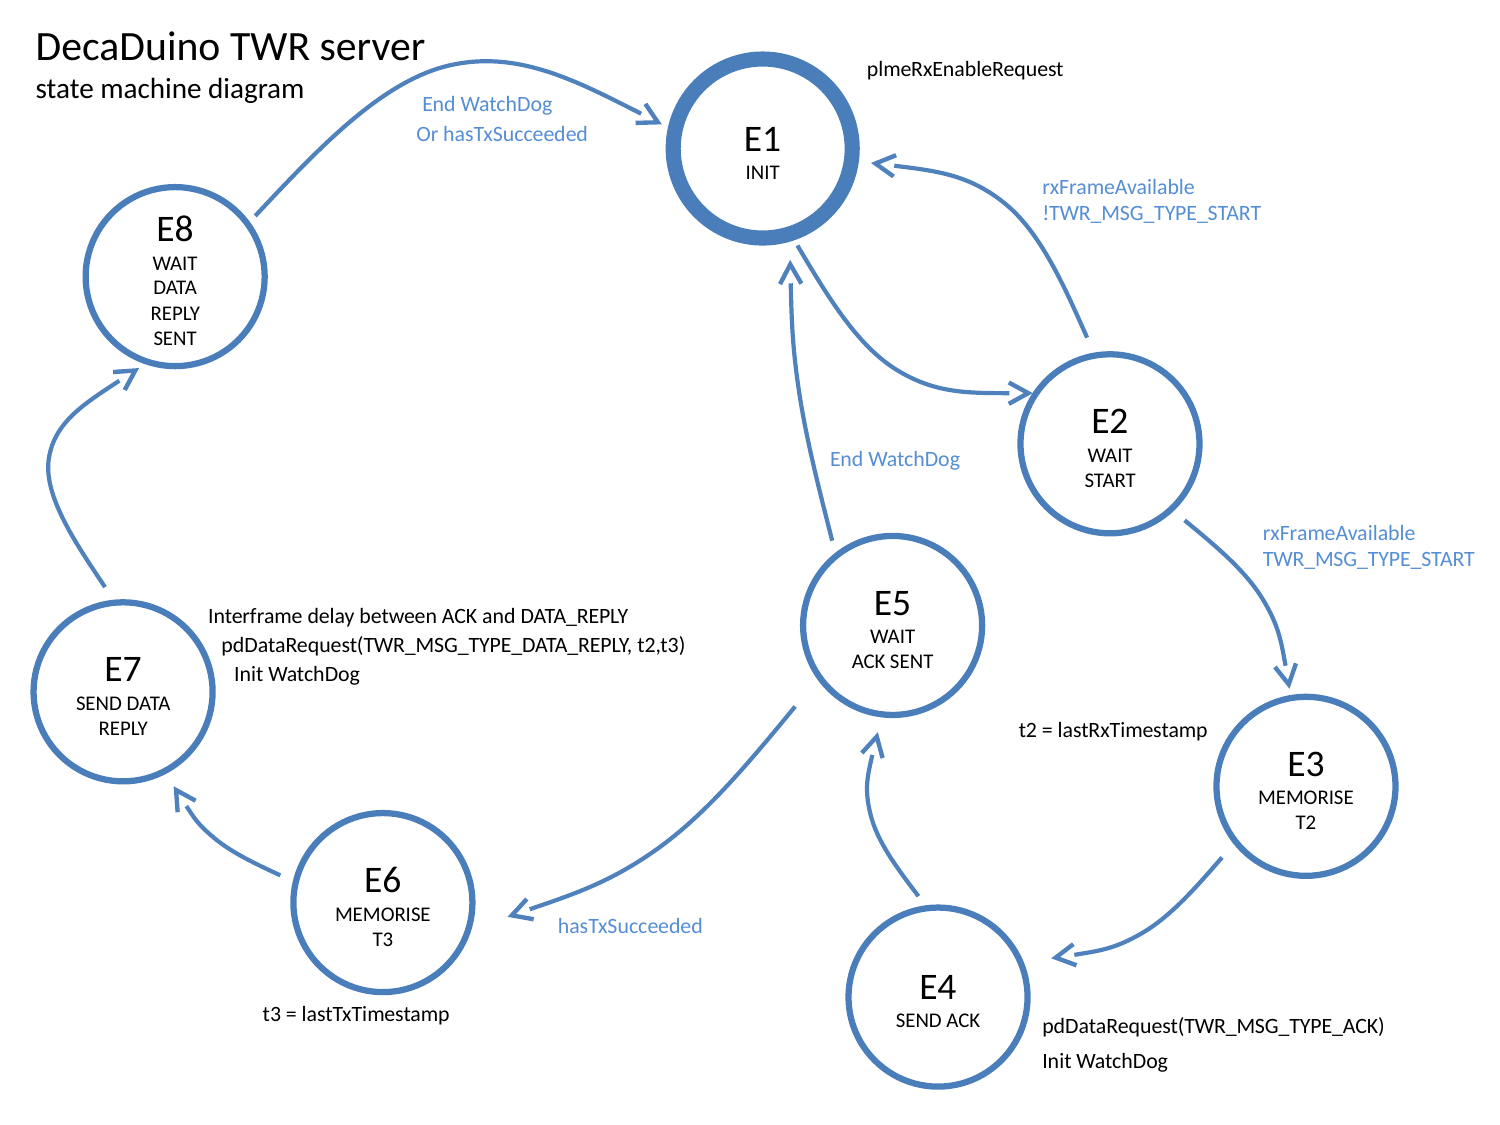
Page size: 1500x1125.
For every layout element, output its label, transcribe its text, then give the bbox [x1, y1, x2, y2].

text_box rxFrameAvailable TWR_MSG_TYPE_START [1248, 511, 1490, 579]
text_box t3 = lastTxTimestamp [248, 992, 519, 1033]
text_box E5 WAIT ACK SENT [803, 535, 983, 715]
text_box E2 WAIT START [1020, 354, 1200, 534]
text_box Init WatchDog [1027, 1039, 1210, 1081]
text_box t2 = lastRxTimestamp [1003, 708, 1274, 750]
text_box E7 SEND DATA REPLY [33, 602, 213, 782]
text_box End WatchDog [407, 82, 597, 112]
text_box E6 MEMORISE T3 [293, 813, 473, 992]
text_box Or hasTxSucceeded [401, 112, 615, 153]
text_box plmeRxEnableRequest [852, 47, 1133, 88]
text_box Interframe delay between ACK and DATA_REPLY [193, 593, 644, 635]
text_box End WatchDog [815, 436, 1004, 478]
text_box E8 WAIT DATA REPLY SENT [85, 187, 265, 367]
text_box Init WatchDog [219, 652, 402, 694]
text_box pdDataRequest(TWR_MSG_TYPE_ACK) [1027, 1003, 1494, 1045]
text_box E4 SEND ACK [848, 907, 1028, 1087]
text_box DecaDuino TWR server state machine diagram [20, 11, 302, 53]
text_box pdDataRequest(TWR_MSG_TYPE_DATA_REPLY, t2,t3) [206, 623, 701, 665]
text_box E3 MEMORISE T2 [1216, 696, 1396, 876]
text_box hasTxSucceeded [543, 904, 757, 945]
text_box E1 INIT [673, 58, 853, 239]
text_box rxFrameAvailable !TWR_MSG_TYPE_START [1027, 165, 1276, 233]
